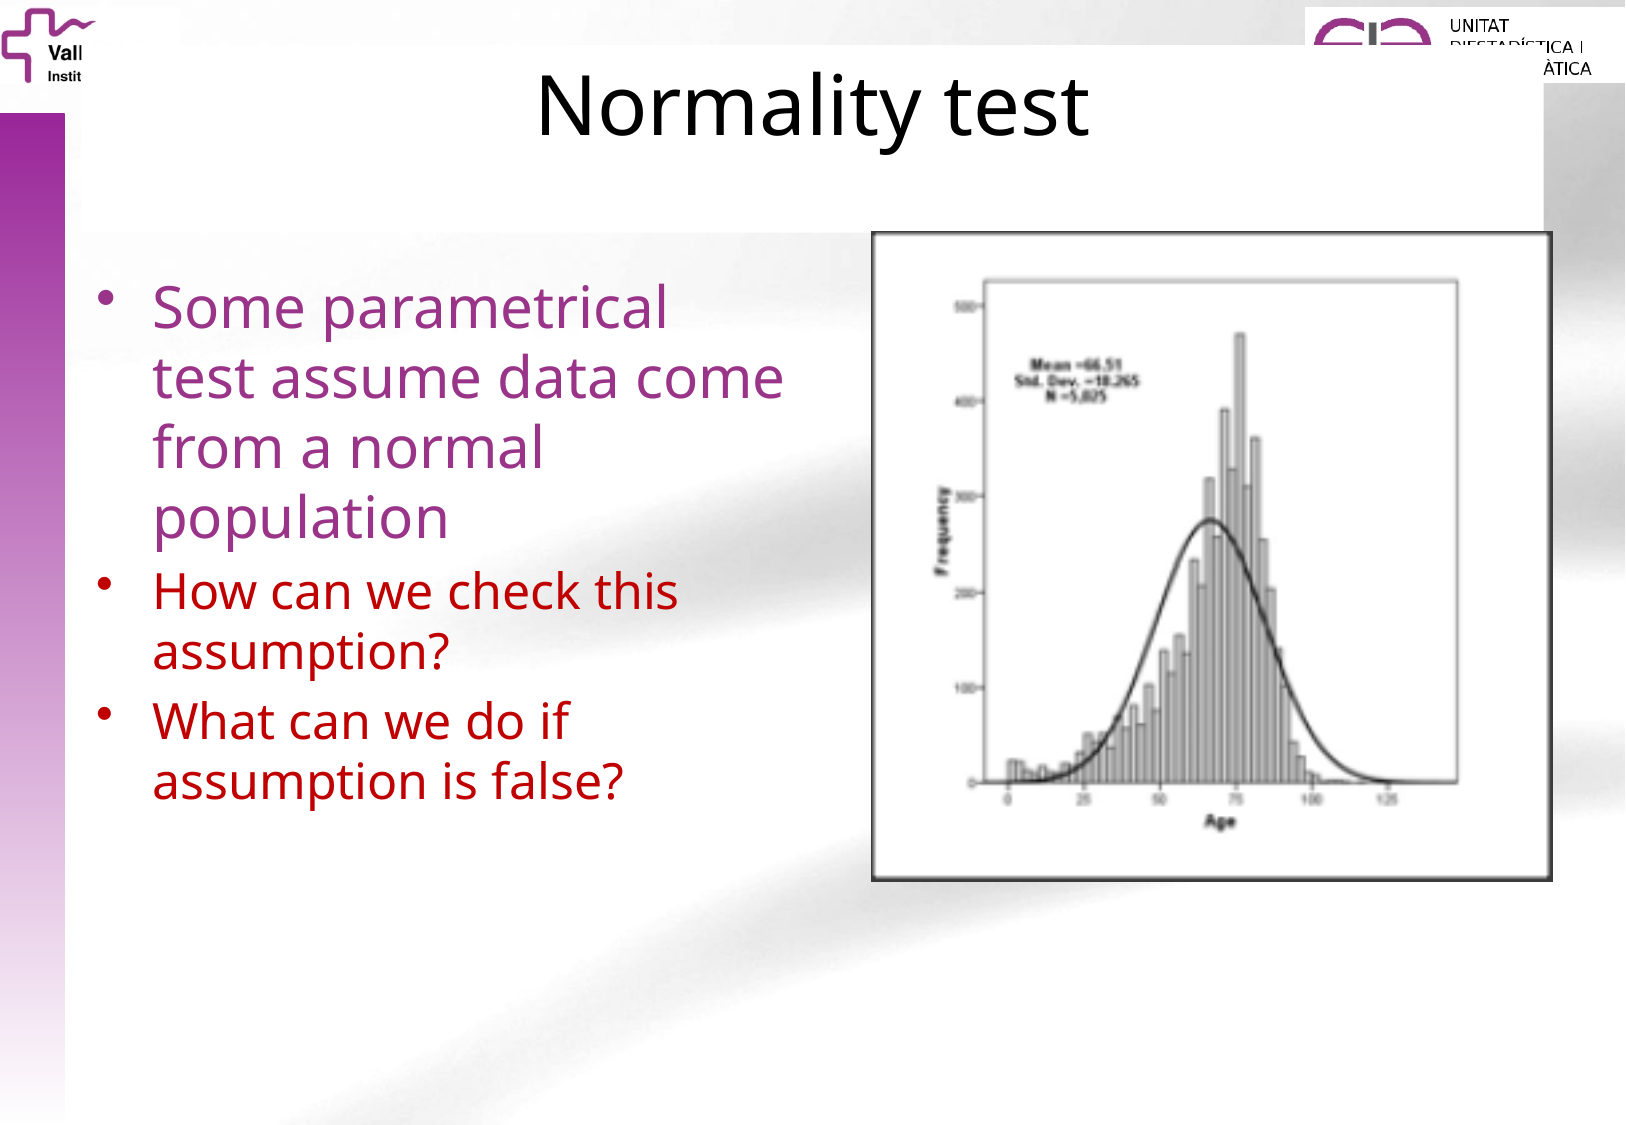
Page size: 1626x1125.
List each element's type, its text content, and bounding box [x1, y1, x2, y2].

title Normality test [81, 45, 1544, 233]
picture [0, 0, 1625, 1125]
list Some parametrical test assume data come from a normal population How can we check this assumption? What can we do if assumption is false? [81, 262, 801, 1005]
